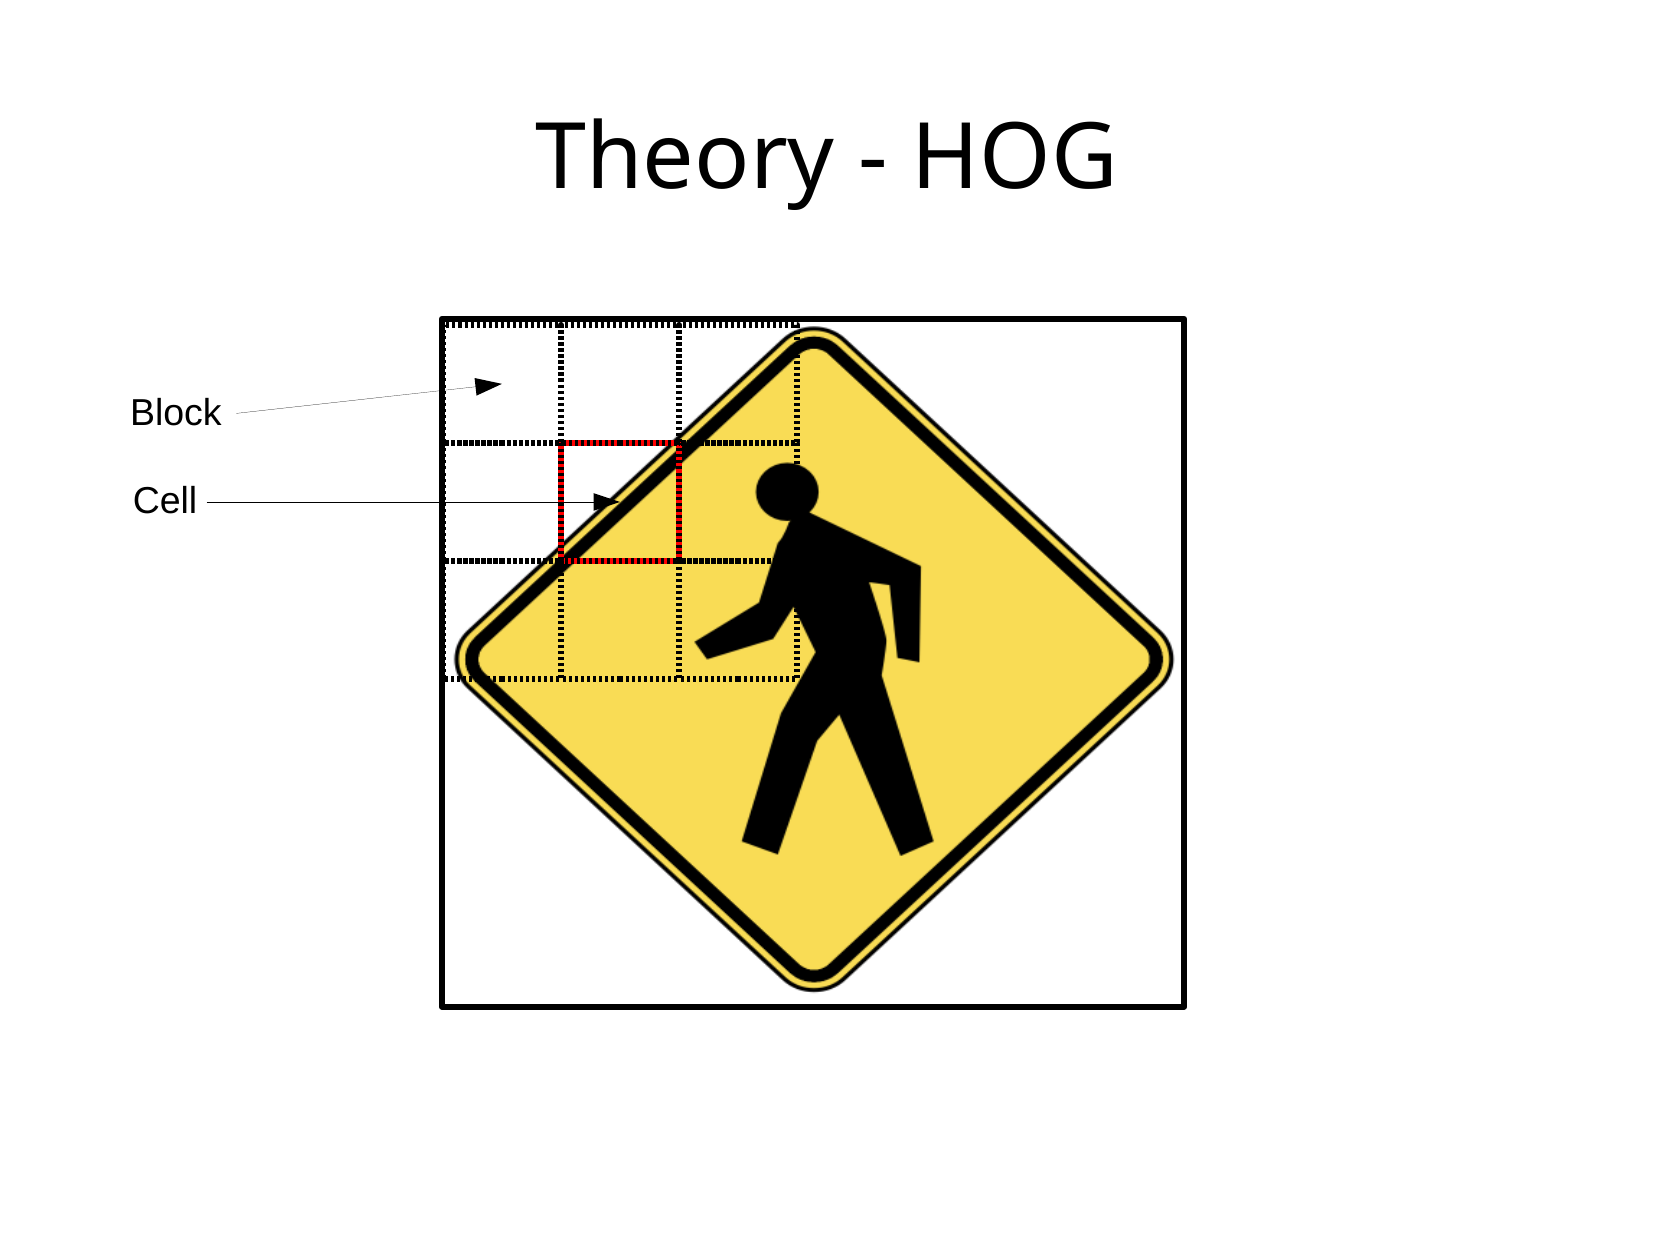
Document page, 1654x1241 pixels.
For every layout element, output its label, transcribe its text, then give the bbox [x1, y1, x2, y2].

title Theory - HOG [82, 49, 1571, 257]
picture [444, 321, 1182, 1004]
text_box Cell [118, 472, 213, 530]
text_box Block [115, 383, 237, 441]
picture [564, 446, 676, 558]
